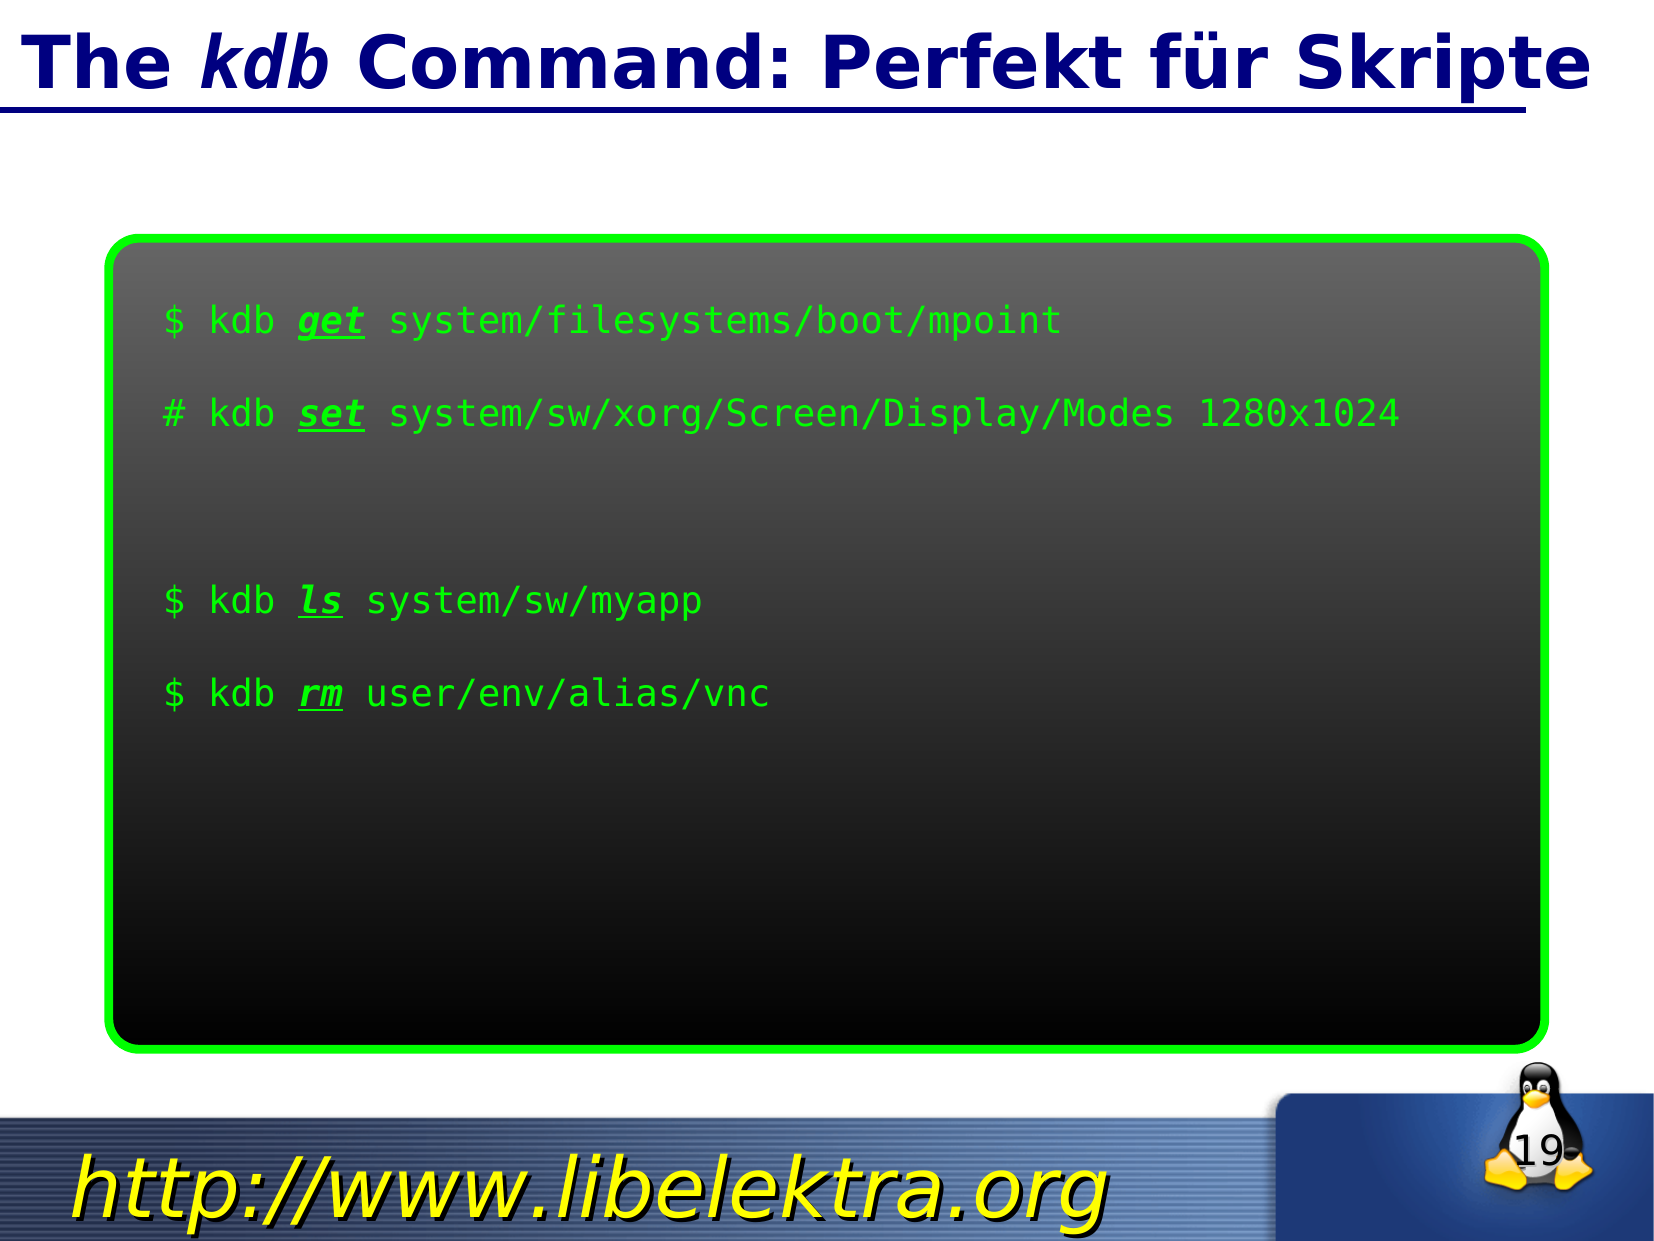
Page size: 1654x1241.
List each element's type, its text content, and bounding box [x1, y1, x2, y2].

text_box $ kdb get system/filesystems/boot/mpoint # kdb set system/sw/xorg/Screen/Display/Modes 1280x1024 $ kdb ls system/sw/myapp $ kdb rm user/env/alias/vnc [162, 296, 1514, 995]
text_box The kdb Command: Perfekt für Skripte [21, 14, 1611, 111]
picture [0, 1061, 1654, 1241]
text_box <Nummer> [1312, 1122, 1566, 1178]
text_box [108, 238, 1545, 1050]
